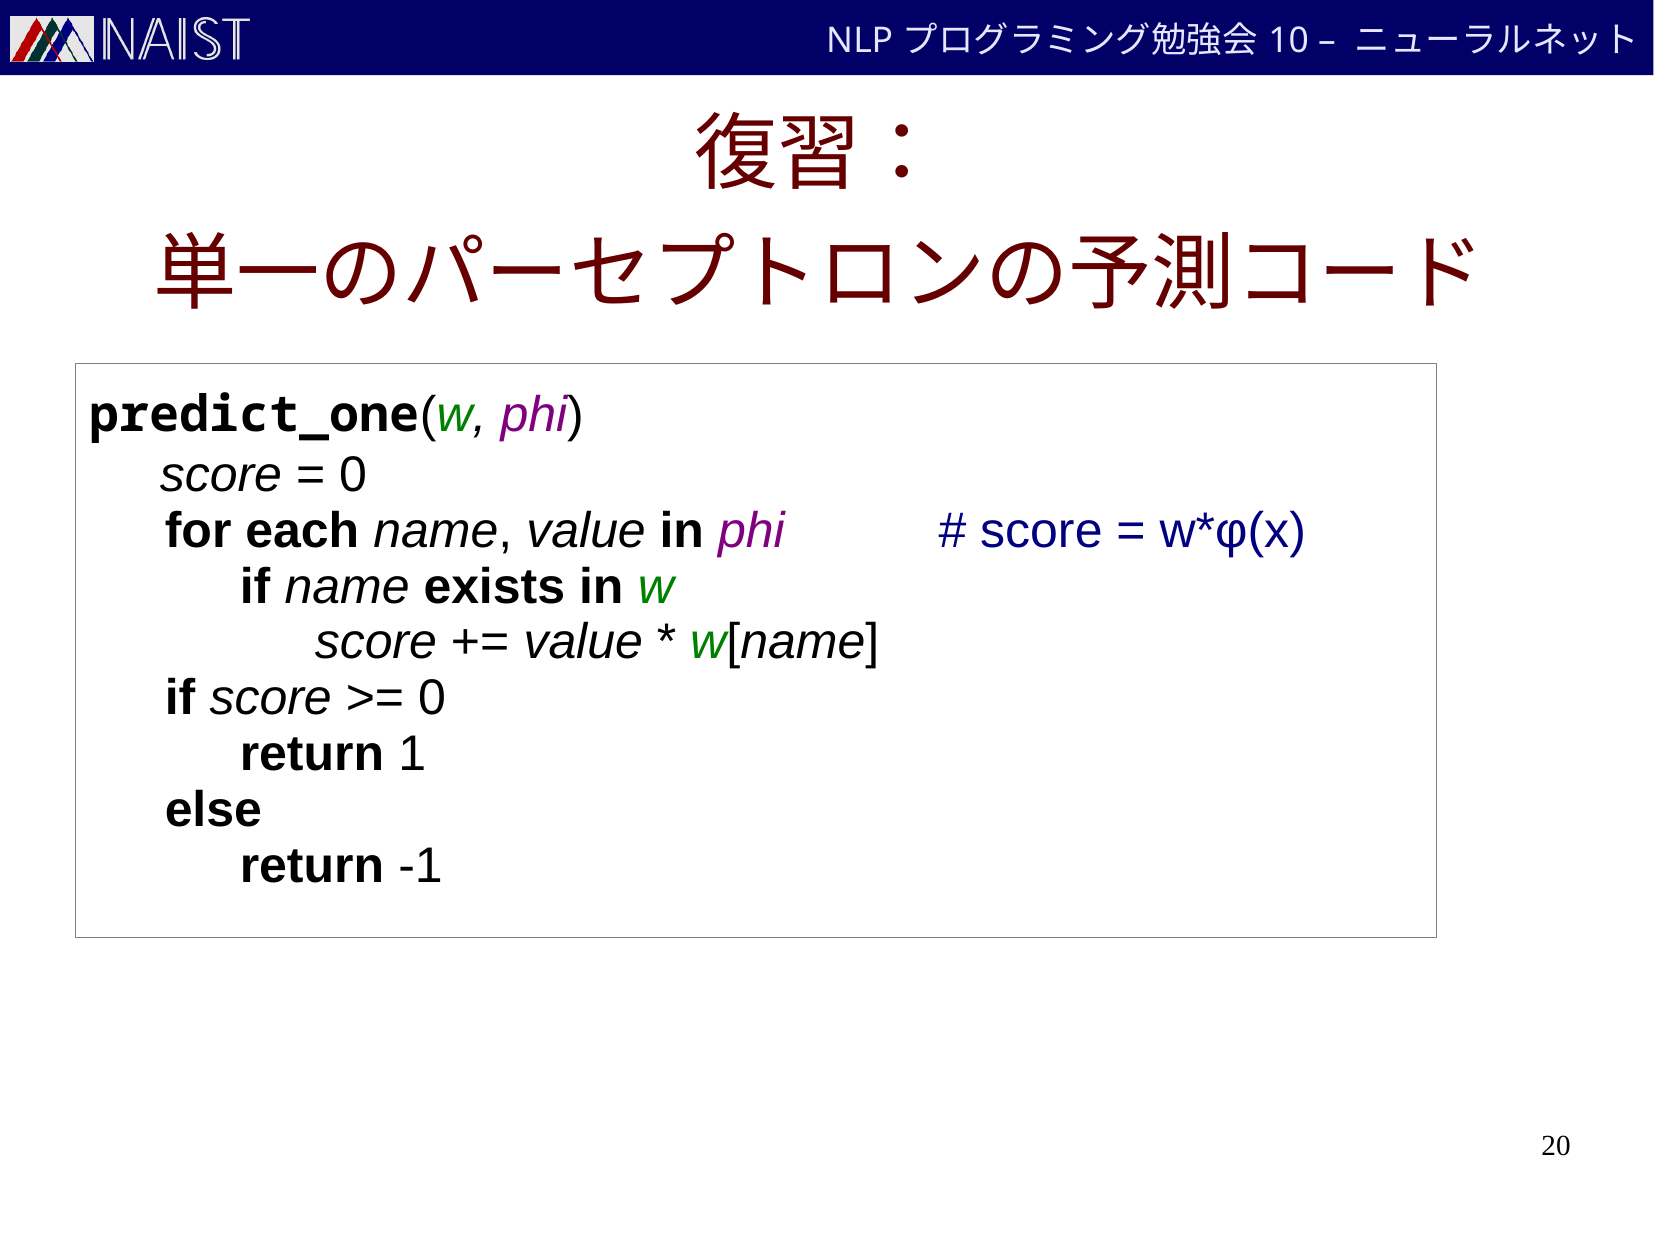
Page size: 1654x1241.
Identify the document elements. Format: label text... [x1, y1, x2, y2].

text_box predict_one(w, phi) score = 0 for each name, value in phi # score = w*φ(x) if name exists in w score += value * w[name] if score >= 0 return 1 else return -1 [76, 370, 1322, 897]
title 復習： 単一のパーセプトロンの予測コード [75, 110, 1564, 302]
picture [10, 16, 94, 62]
picture [102, 17, 251, 60]
